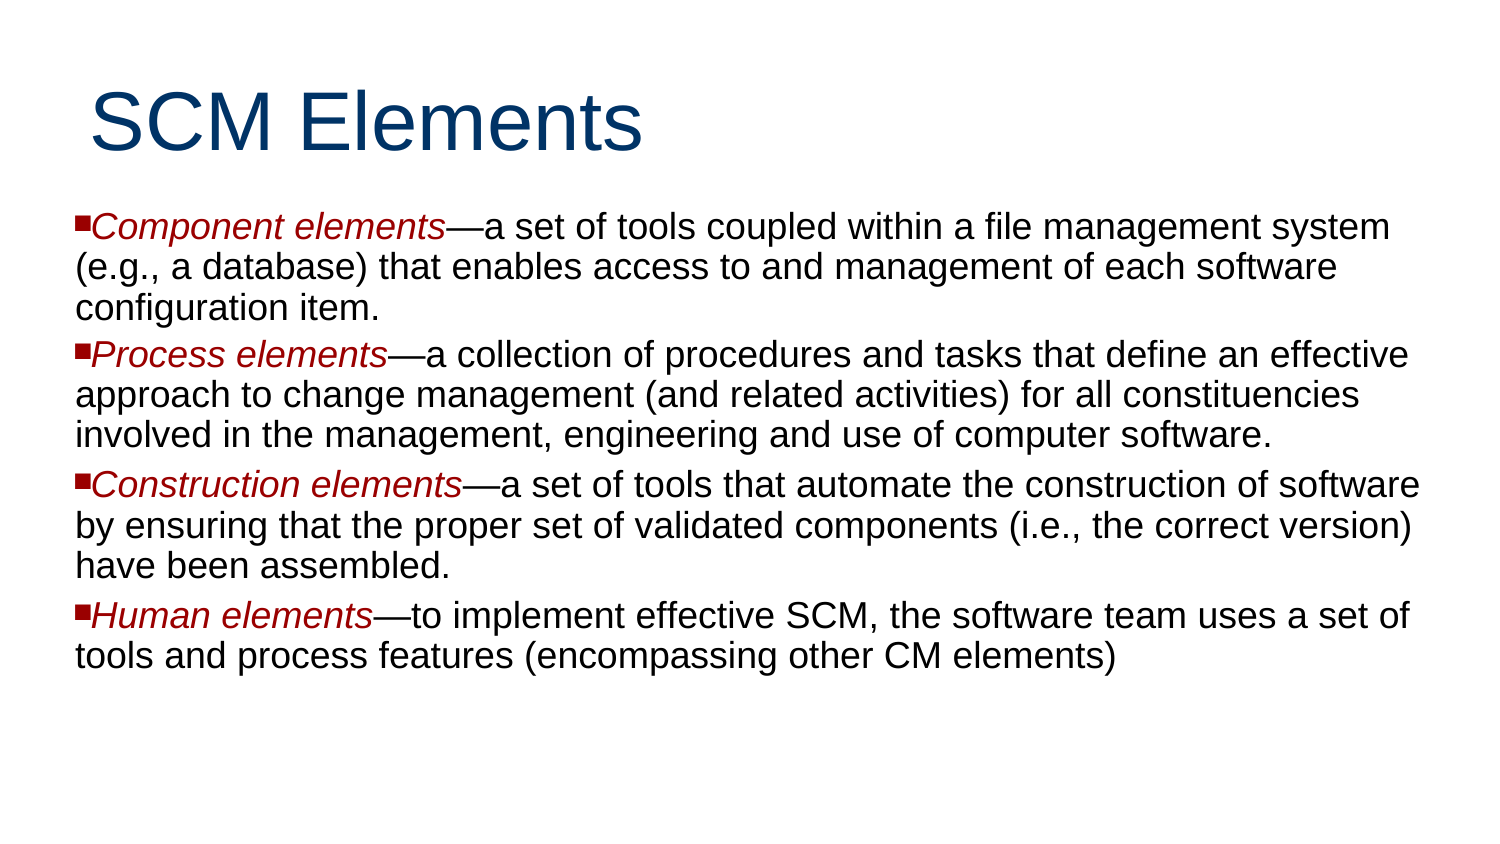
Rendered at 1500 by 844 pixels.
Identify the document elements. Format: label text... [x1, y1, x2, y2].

title SCM Elements [75, 33, 1425, 175]
subtitle Component elements—a set of tools coupled within a file management system (e.g., a database) that enables access to and management of each software configuration item. Process elements—a collection of procedures and tasks that define an effective approach to change management (and related activities) for all constituencies involved in the management, engineering and use of computer software. Construction elements—a set of tools that automate the construction of software by ensuring that the proper set of validated components (i.e., the correct version) have been assembled. Human elements—to implement effective SCM, the software team uses a set of tools and process features (encompassing other CM elements) [75, 197, 1425, 687]
